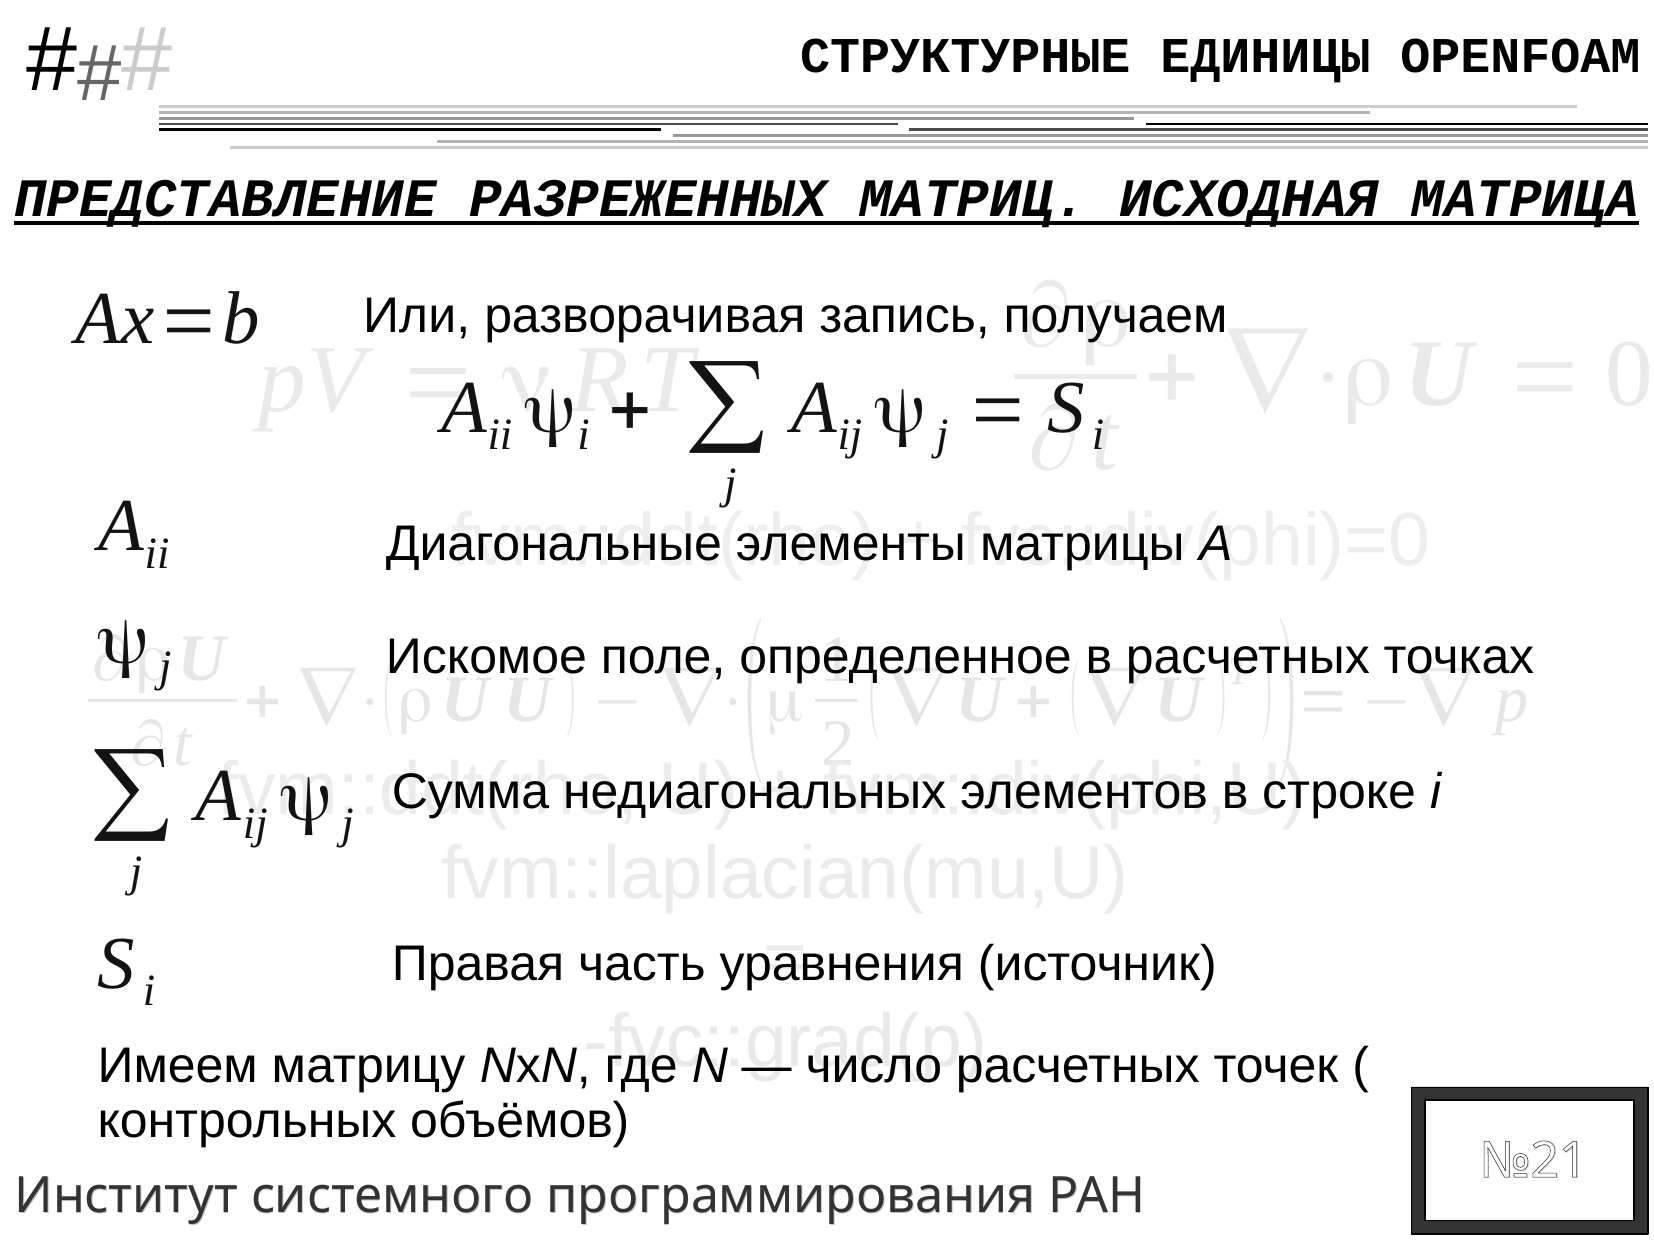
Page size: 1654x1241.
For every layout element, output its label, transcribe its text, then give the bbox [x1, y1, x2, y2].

text_box Или, разворачивая запись, получаем [348, 279, 1244, 350]
title ПРЕДСТАВЛЕНИЕ РАЗРЕЖЕННЫХ МАТРИЦ. ИСХОДНАЯ МАТРИЦА [0, 147, 1654, 257]
chart [82, 744, 360, 897]
text_box Имеем матрицу NxN, где N — число расчетных точек ( контрольных объёмов) [82, 1029, 1388, 1156]
text_box Сумма недиагональных элементов в строке i [377, 756, 1571, 827]
chart [88, 597, 178, 691]
text_box Правая часть уравнения (источник) [377, 927, 1571, 999]
chart [88, 921, 161, 1016]
chart [62, 277, 266, 361]
chart [85, 484, 176, 579]
chart [428, 355, 1111, 508]
text_box Диагональные элементы матрицы A [371, 508, 1536, 579]
text_box Искомое поле, определенное в расчетных точках [371, 620, 1565, 692]
